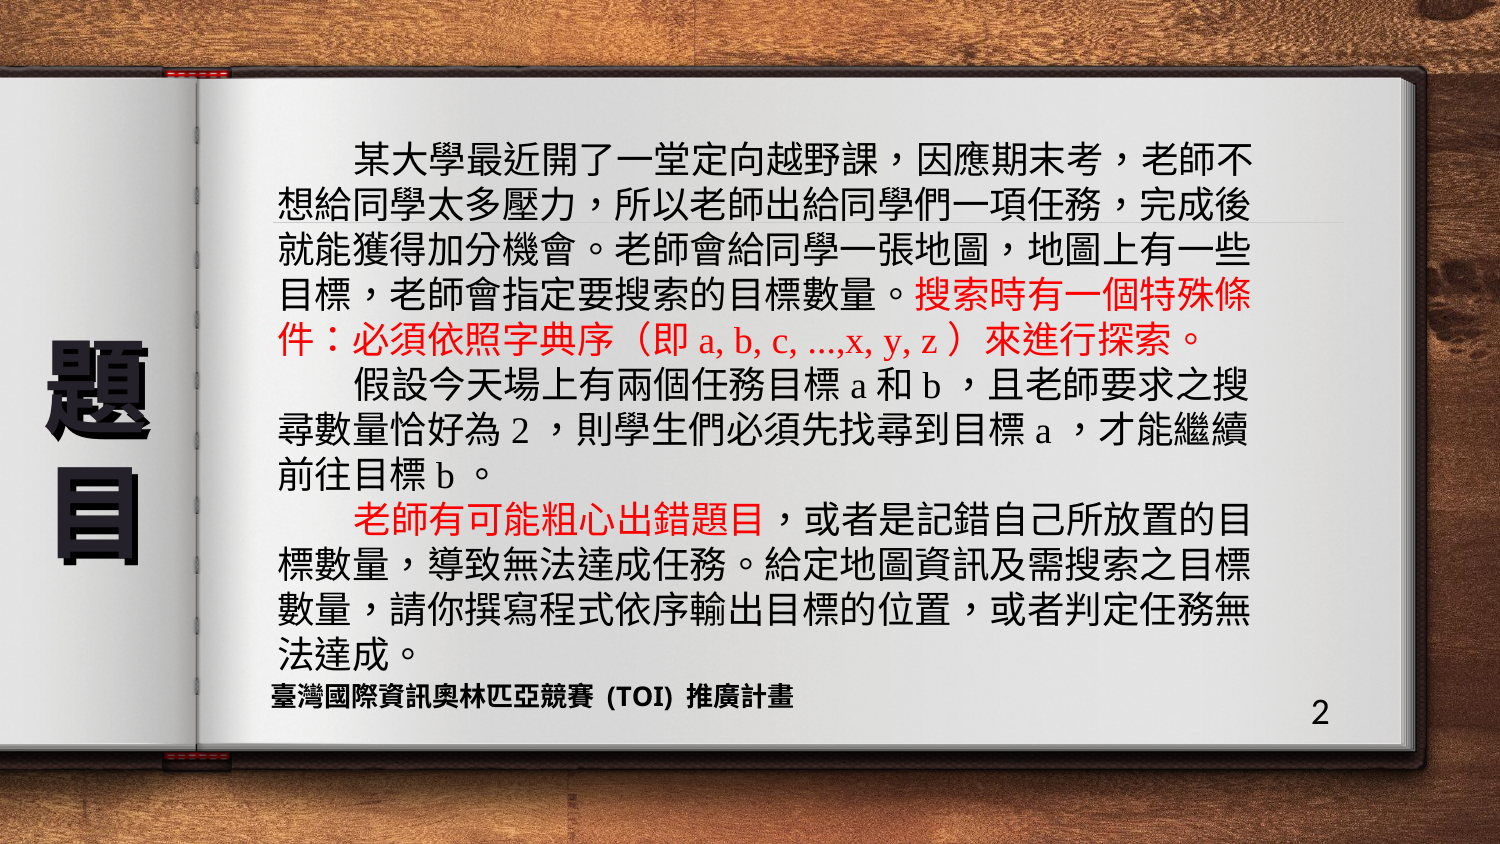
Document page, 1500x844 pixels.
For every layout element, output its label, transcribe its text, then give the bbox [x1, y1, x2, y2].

text_box 某大學最近開了一堂定向越野課，因應期末考，老師不想給同學太多壓力，所以老師出給同學們一項任務，完成後就能獲得加分機會。老師會給同學一張地圖，地圖上有一些目標，老師會指定要搜索的目標數量。搜索時有一個特殊條件：必須依照字典序（即a, b, c, ...,x, y, z）來進行探索。 假設今天場上有兩個任務目標a和b，且老師要求之搜尋數量恰好為2，則學生們必須先找尋到目標a，才能繼續前往目標b。 老師有可能粗心出錯題目，或者是記錯自己所放置的目標數量，導致無法達成任務。給定地圖資訊及需搜索之目標數量，請你撰寫程式依序輸出目標的位置，或者判定任務無法達成。 [262, 129, 1296, 684]
title 題 目 [28, 306, 210, 552]
text_box [1295, 672, 1386, 737]
